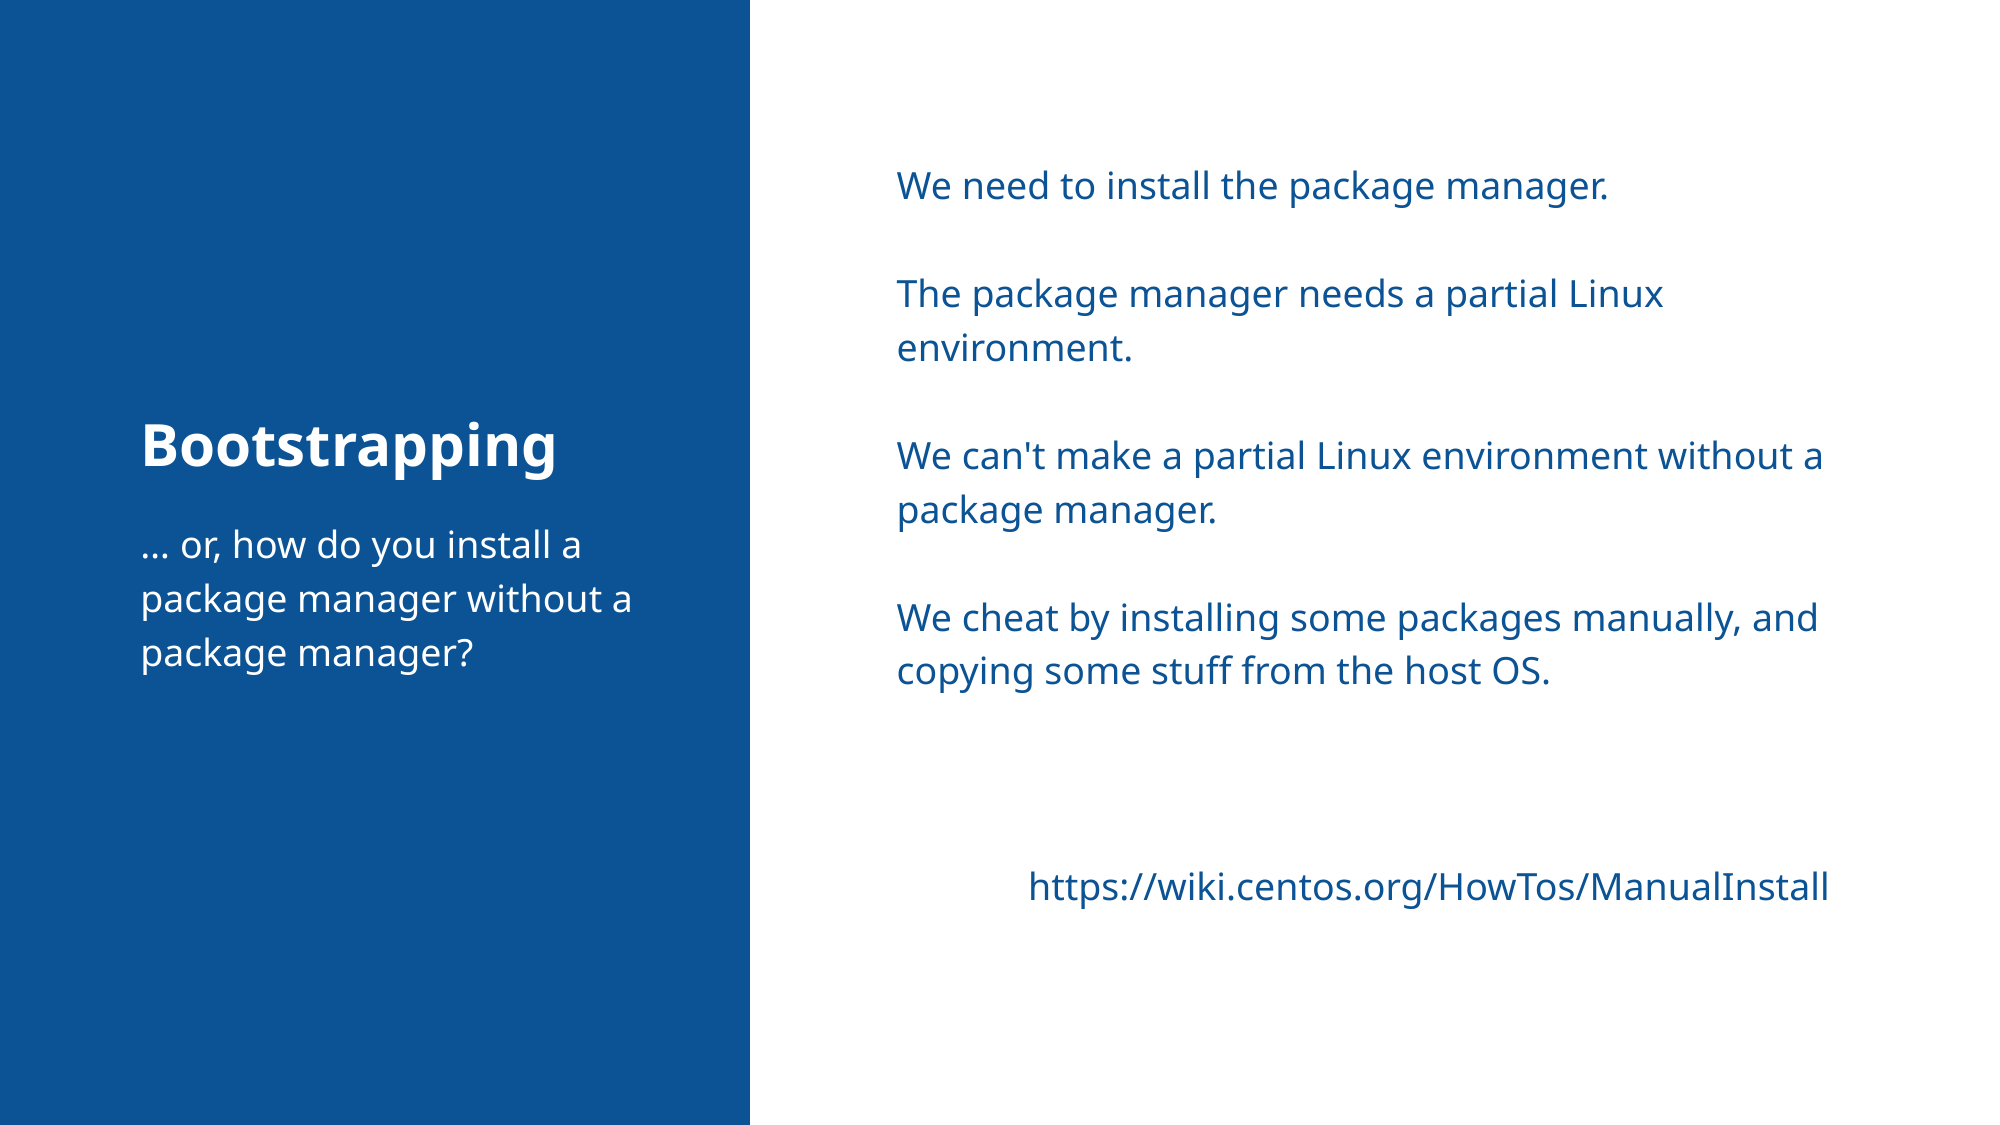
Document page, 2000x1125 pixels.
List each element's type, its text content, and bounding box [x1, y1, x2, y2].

text_box [14, 0, 750, 1125]
text_box Bootstrapping [125, 400, 636, 487]
text_box We need to install the package manager. The package manager needs a partial Linux environment. We can't make a partial Linux environment without a package manager. We cheat by installing some packages manually, and copying some stuff from the host OS. https://wiki.centos.org/HowTos/ManualInstall [881, 145, 1846, 915]
text_box … or, how do you install a package manager without a package manager? [125, 504, 653, 793]
